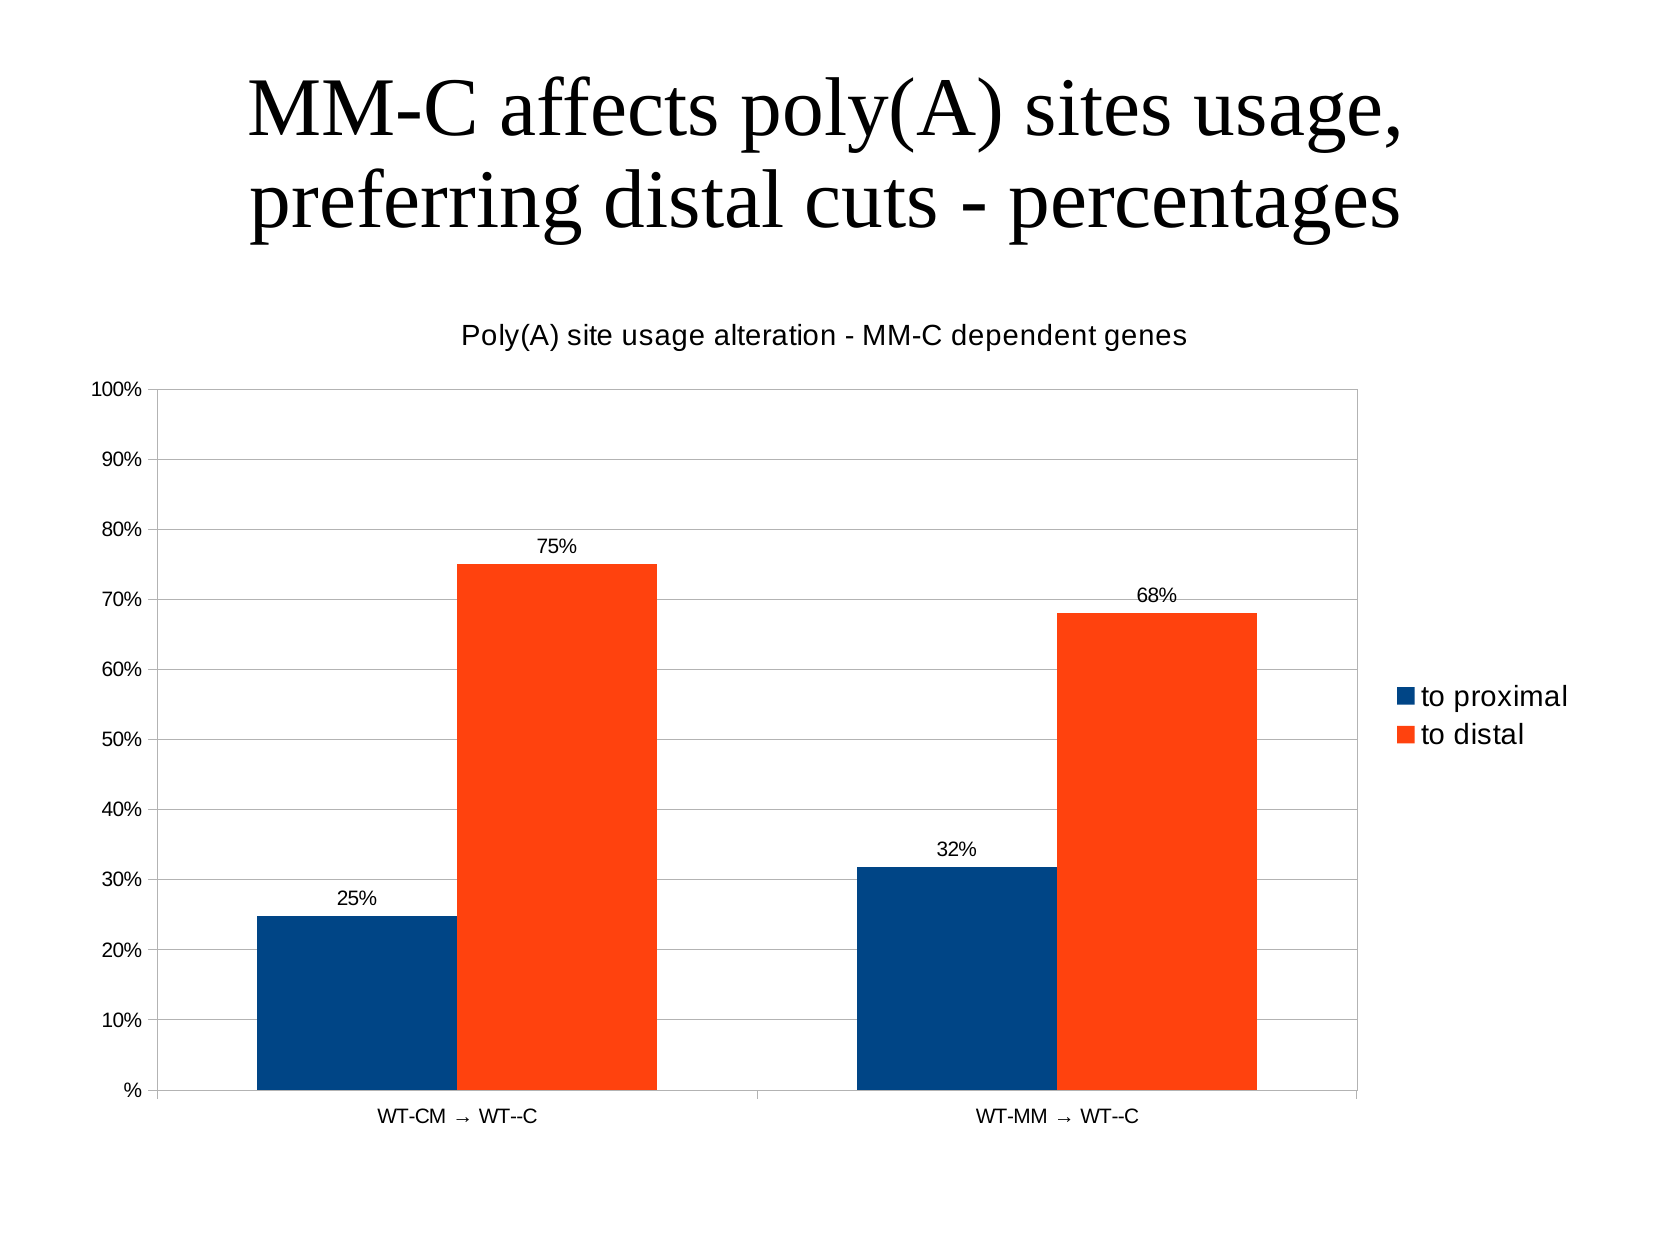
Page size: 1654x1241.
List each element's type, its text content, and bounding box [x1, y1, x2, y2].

title MM-C affects poly(A) sites usage, preferring distal cuts - percentages [82, 49, 1571, 257]
chart [60, 285, 1591, 1146]
